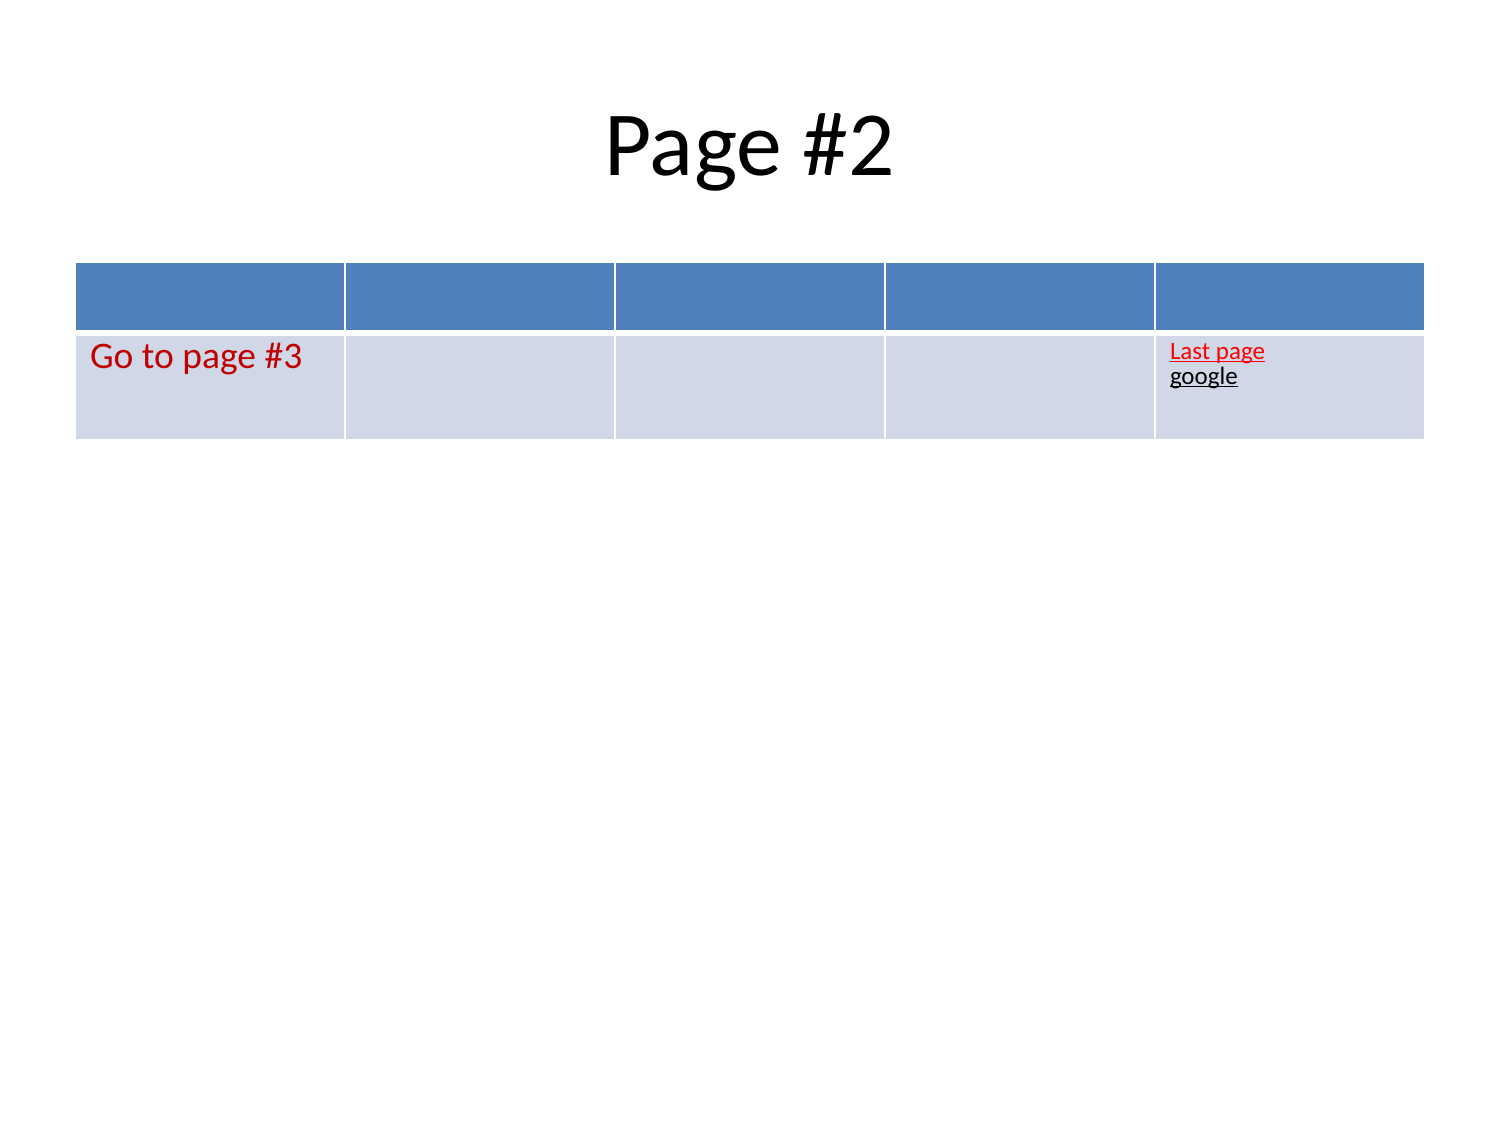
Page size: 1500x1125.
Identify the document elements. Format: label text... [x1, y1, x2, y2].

table_cell [616, 336, 884, 439]
title Page #2 [75, 45, 1425, 233]
table_header [346, 263, 614, 330]
table_cell Last page google [1156, 336, 1424, 439]
table_cell [346, 336, 614, 439]
table_header [886, 263, 1154, 330]
table_header [1156, 263, 1424, 330]
table_cell Go to page #3 [76, 336, 344, 439]
table_cell [886, 336, 1154, 439]
table_header [616, 263, 884, 330]
table_header [76, 263, 344, 330]
